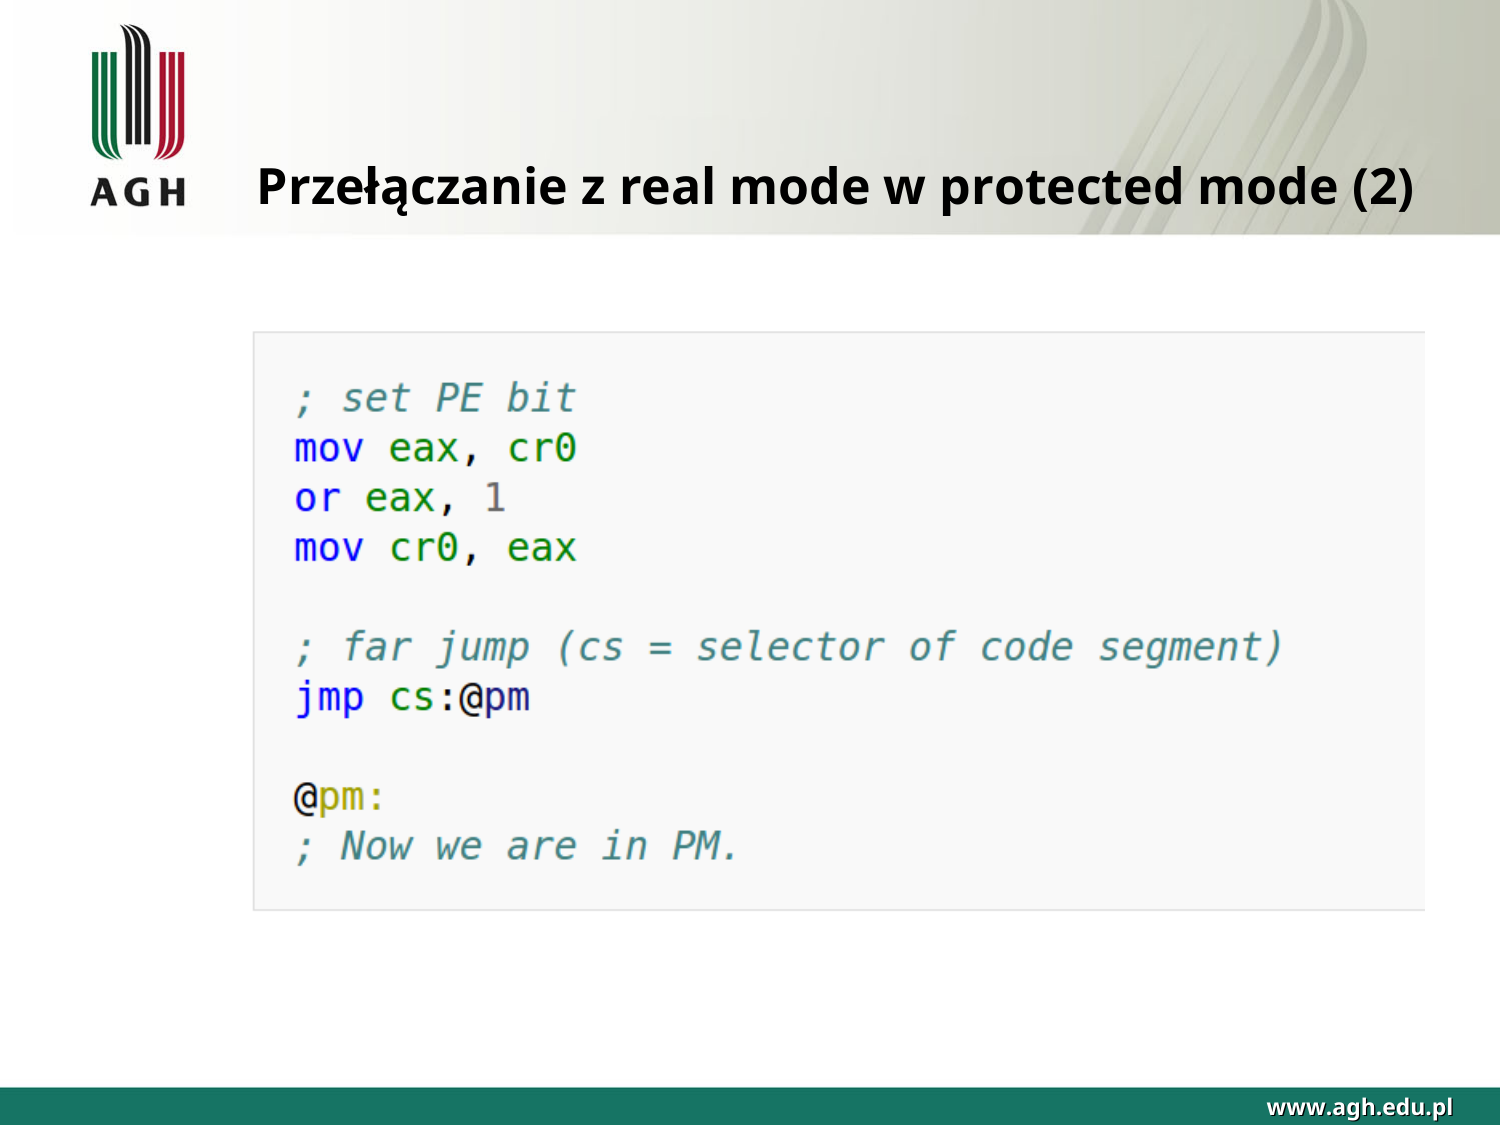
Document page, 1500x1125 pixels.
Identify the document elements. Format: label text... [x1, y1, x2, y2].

picture [0, 0, 1500, 1125]
title Przełączanie z real mode w protected mode (2) [242, 117, 1436, 253]
text_box www.agh.edu.pl [1251, 1084, 1500, 1125]
